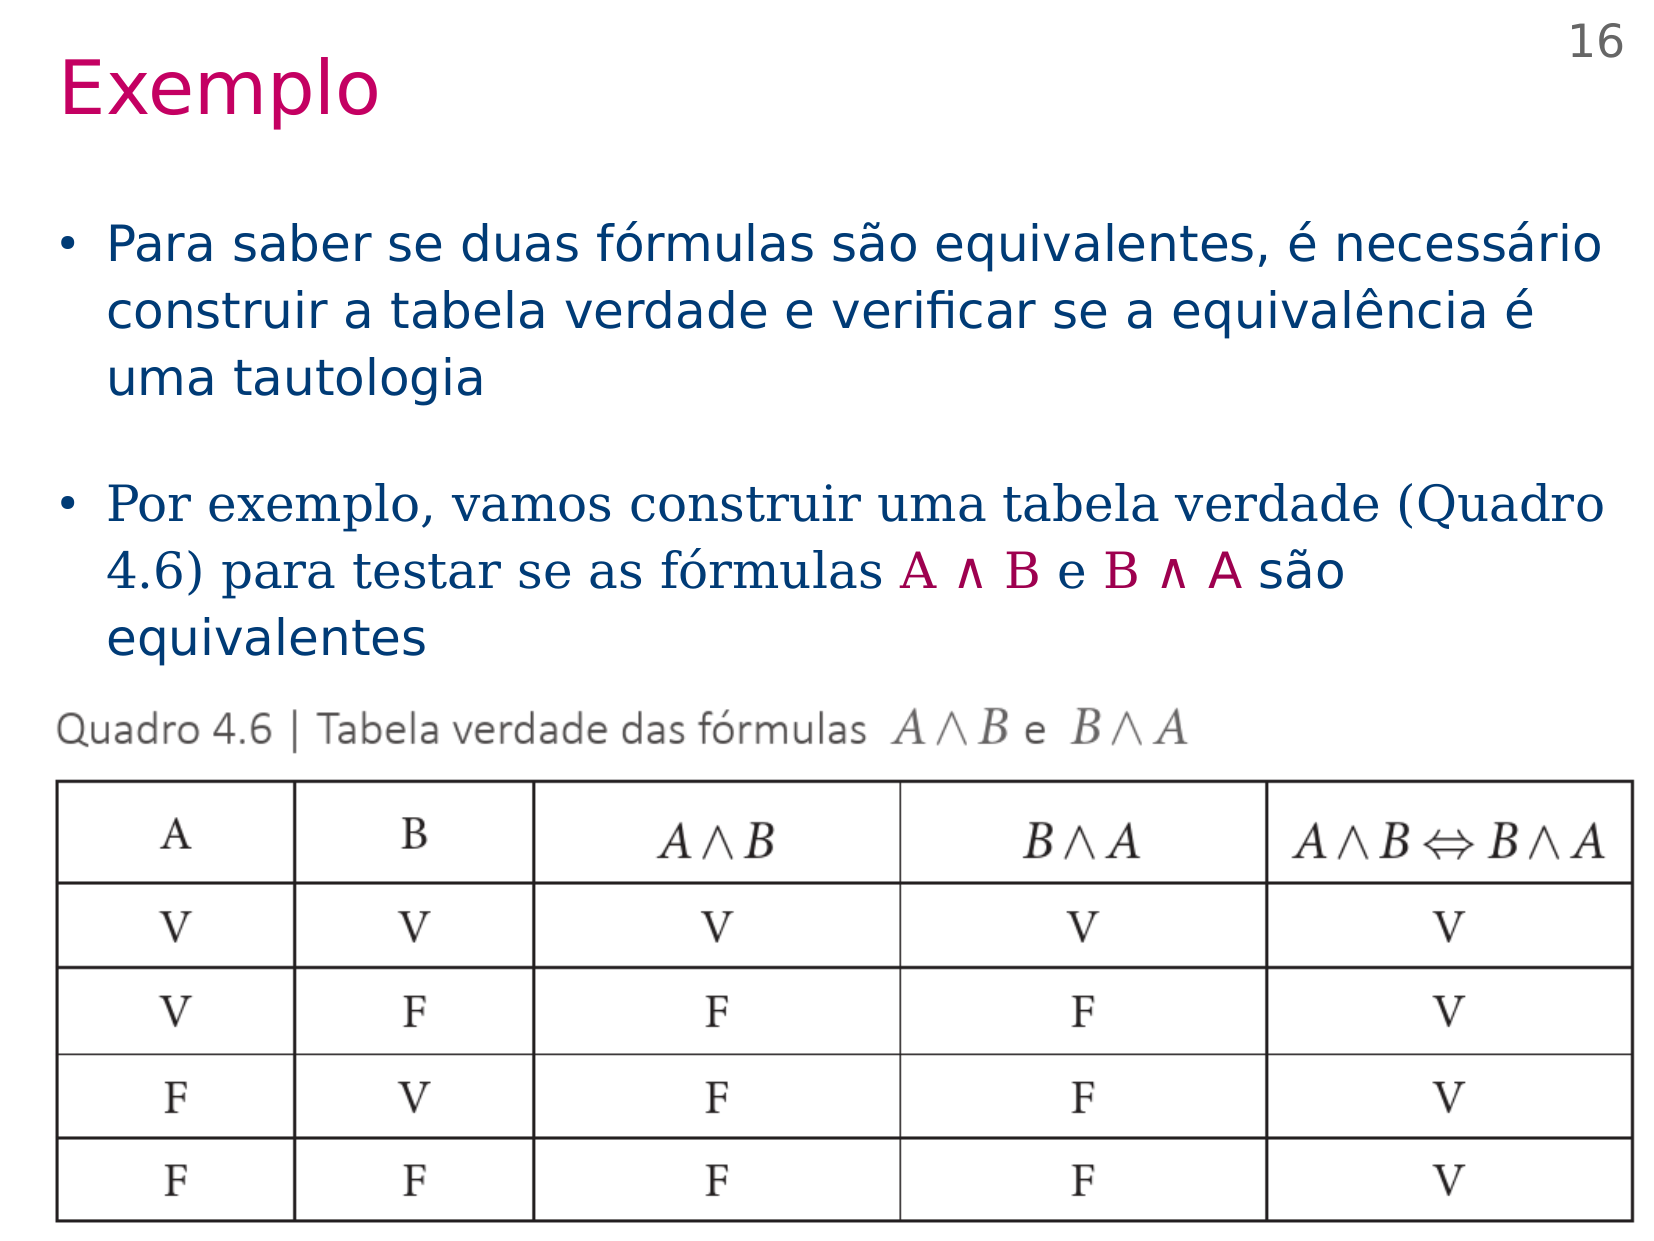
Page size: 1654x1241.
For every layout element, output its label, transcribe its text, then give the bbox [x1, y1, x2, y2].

picture [48, 705, 1639, 1229]
list Para saber se duas fórmulas são equivalentes, é necessário construir a tabela verdade e verificar se a equivalência é uma tautologia Por exemplo, vamos construir uma tabela verdade (Quadro 4.6) para testar se as fórmulas A ∧ B e B ∧ A são equivalentes [59, 206, 1625, 705]
title Exemplo [59, 29, 1625, 148]
